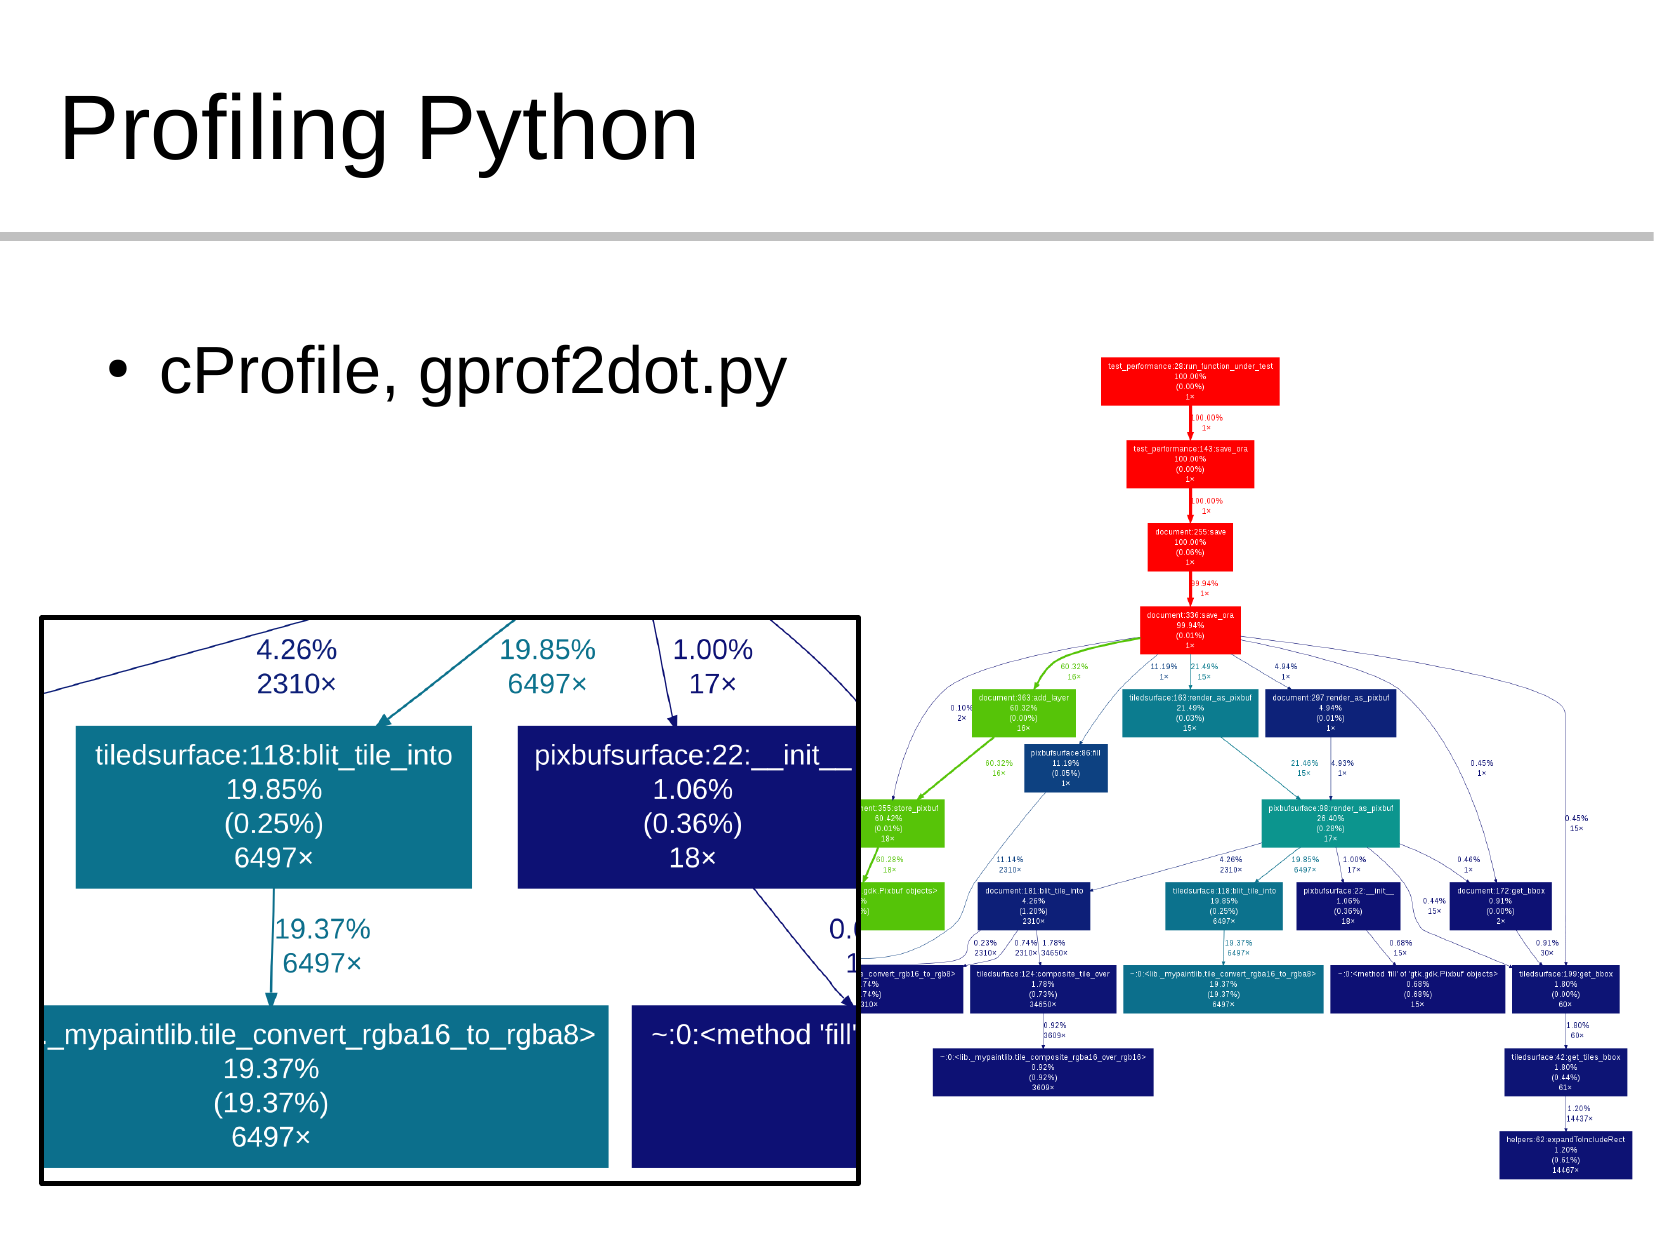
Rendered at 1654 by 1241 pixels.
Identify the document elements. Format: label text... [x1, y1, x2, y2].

list cProfile, gprof2dot.py [88, 333, 1571, 443]
title Profiling Python [59, 49, 1595, 207]
picture [44, 620, 857, 1182]
picture [620, 354, 1635, 1182]
